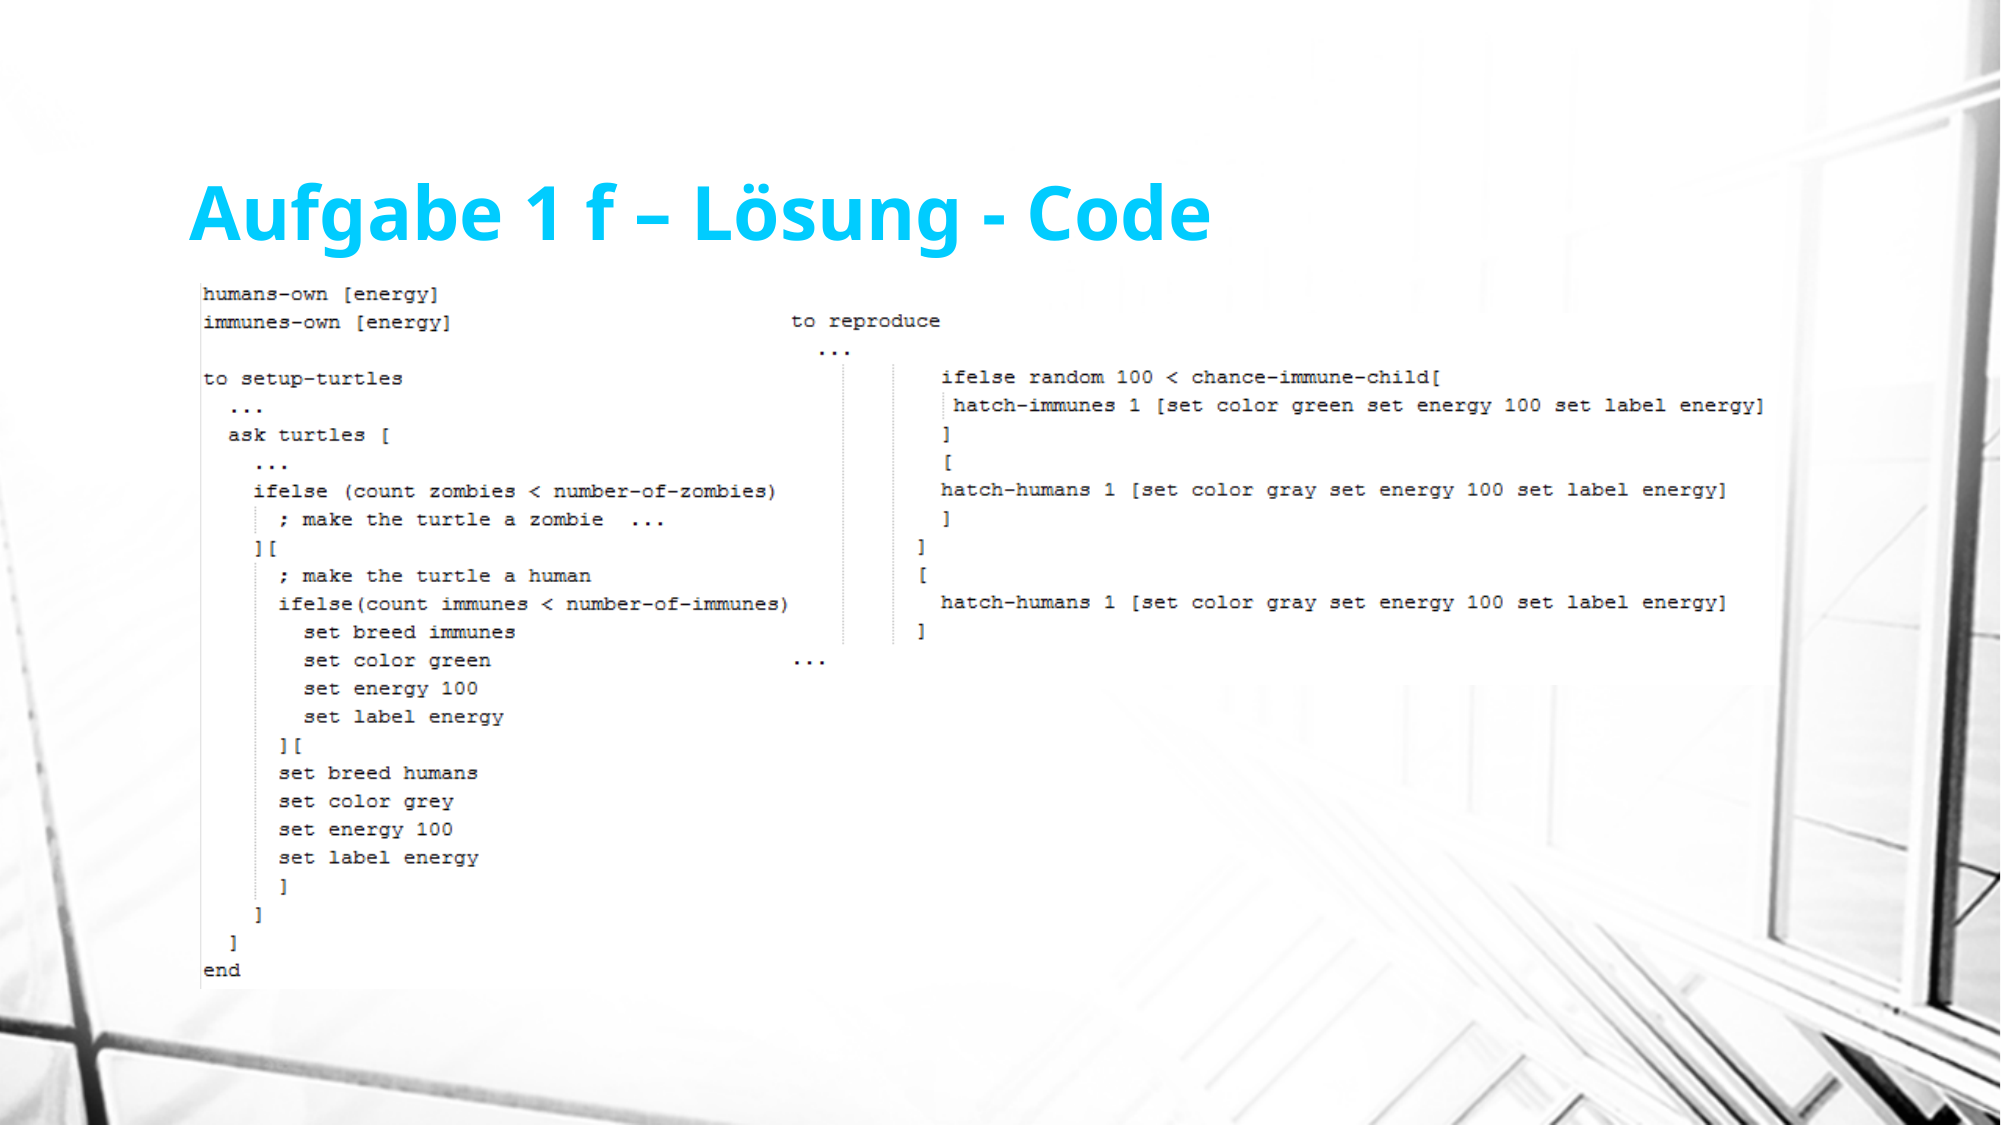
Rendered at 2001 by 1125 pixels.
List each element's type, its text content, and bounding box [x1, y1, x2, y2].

title Aufgabe 1 f – Lösung - Code [174, 87, 1831, 263]
picture [0, 0, 2001, 1125]
